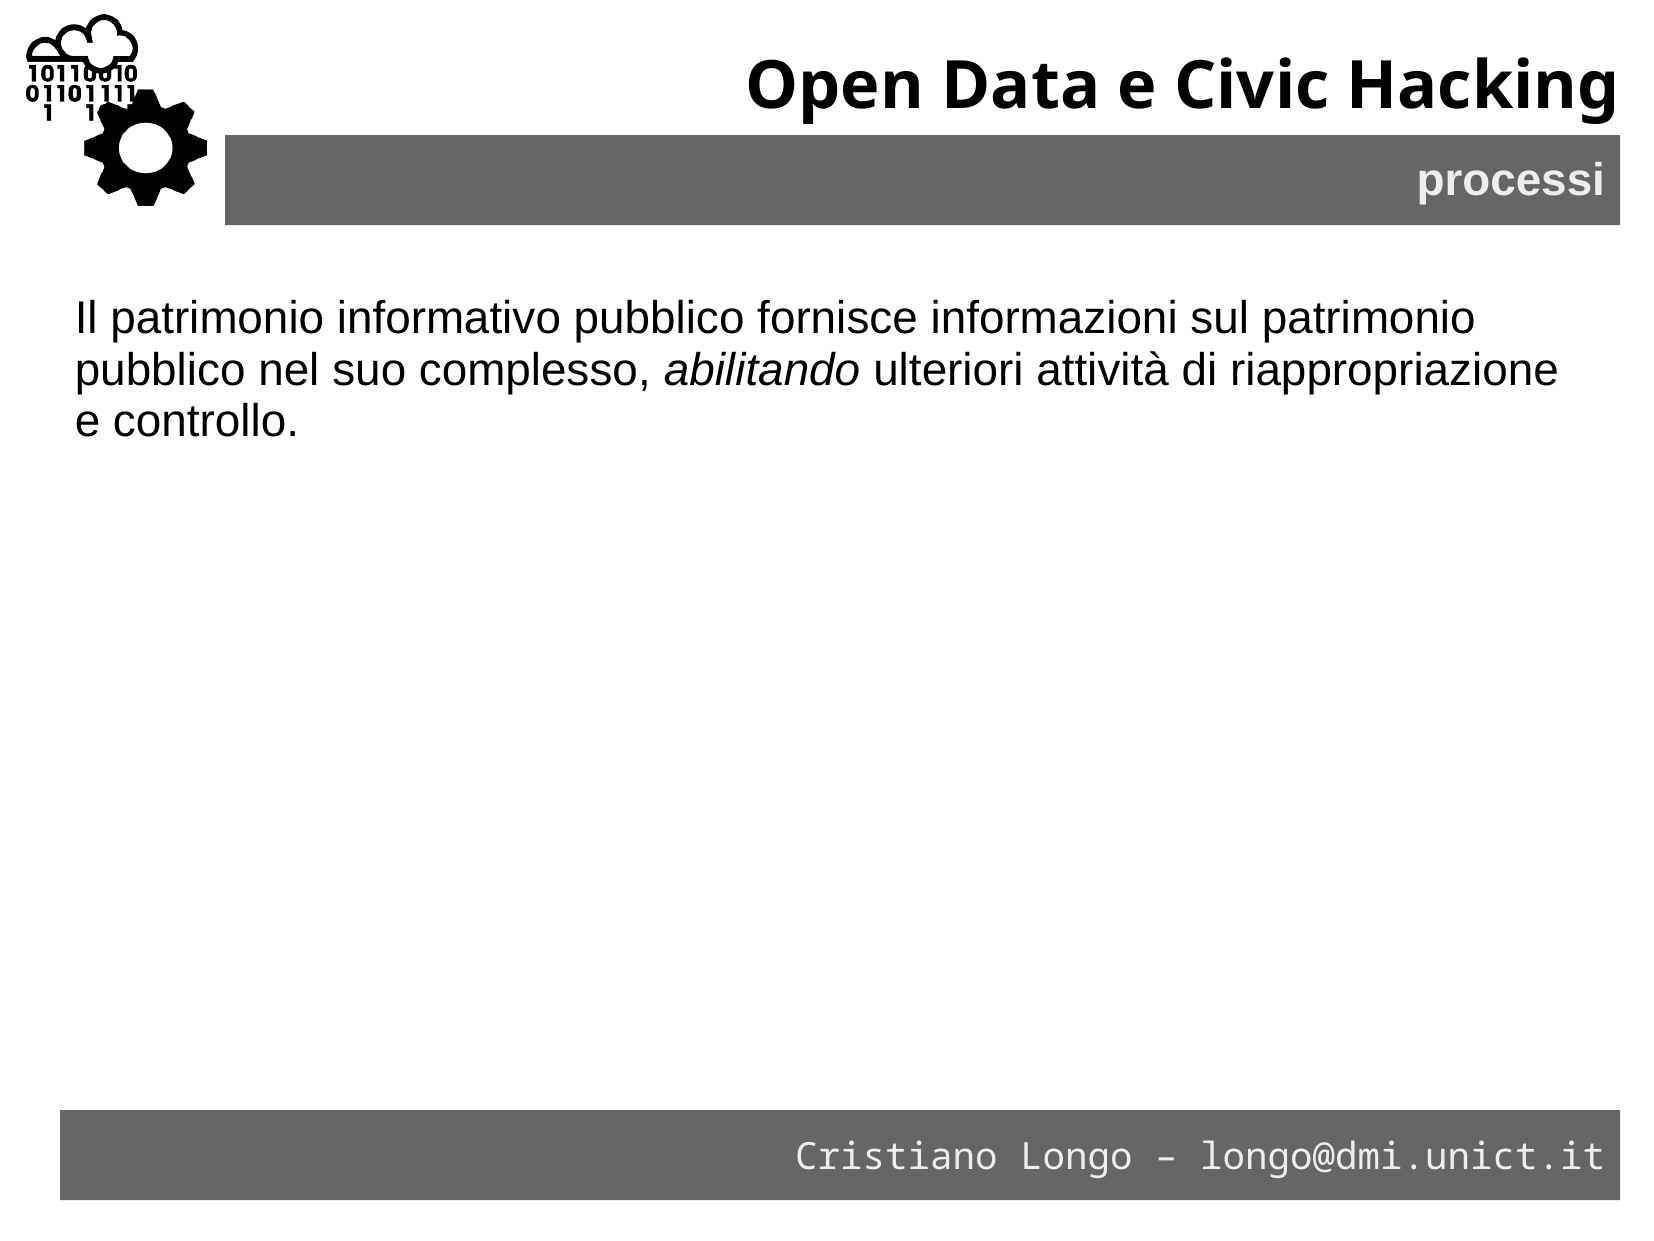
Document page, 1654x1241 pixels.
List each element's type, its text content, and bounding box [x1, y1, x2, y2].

text_box Open Data e Civic Hacking [285, 30, 1636, 129]
text_box processi [225, 135, 1621, 226]
text_box Cristiano Longo – longo@dmi.unict.it [60, 1110, 1621, 1201]
picture [26, 14, 207, 206]
text_box Il patrimonio informativo pubblico fornisce informazioni sul patrimonio pubblico nel suo complesso, abilitando ulteriori attività di riappropriazione e controllo. [60, 285, 1608, 454]
